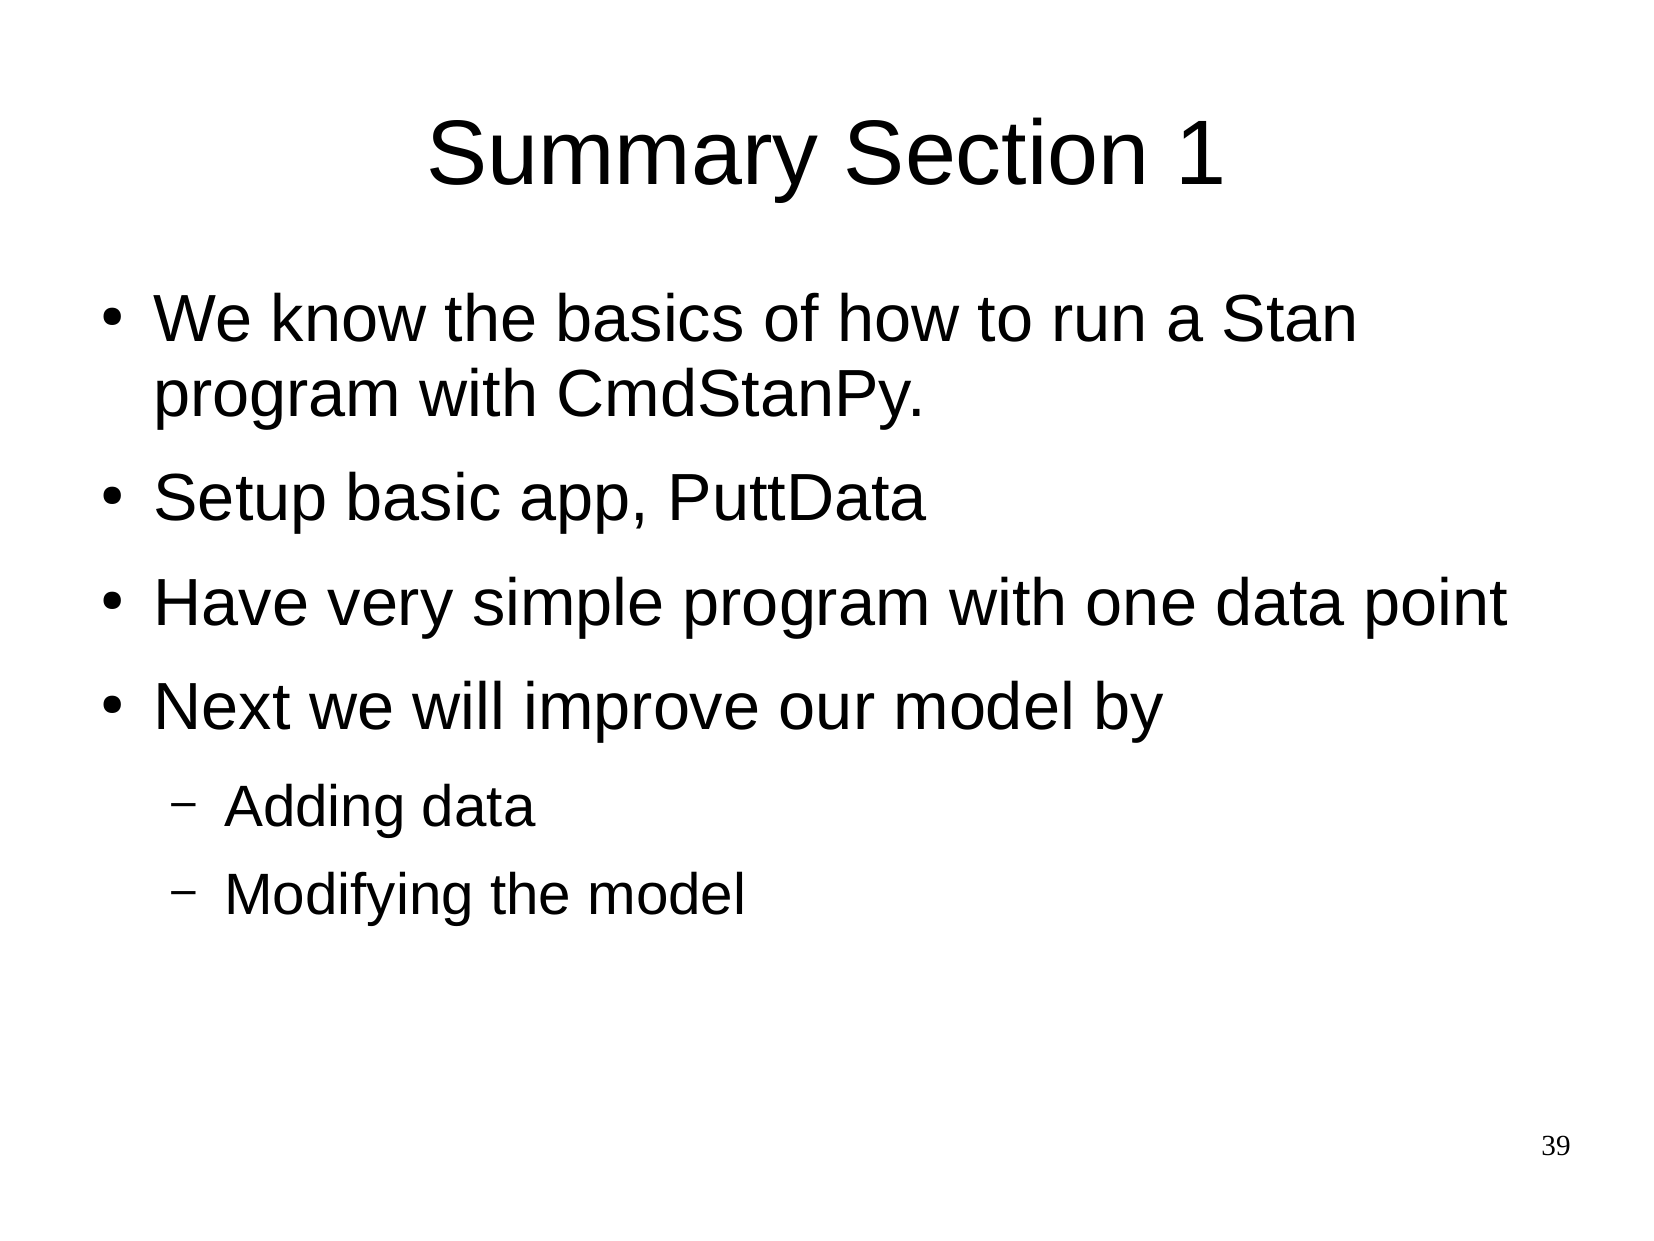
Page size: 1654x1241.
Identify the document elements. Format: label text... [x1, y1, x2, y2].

title Summary Section 1 [82, 49, 1571, 257]
list We know the basics of how to run a Stan program with CmdStanPy. Setup basic app, PuttData Have very simple program with one data point Next we will improve our model by Adding data Modifying the model [82, 281, 1571, 1100]
